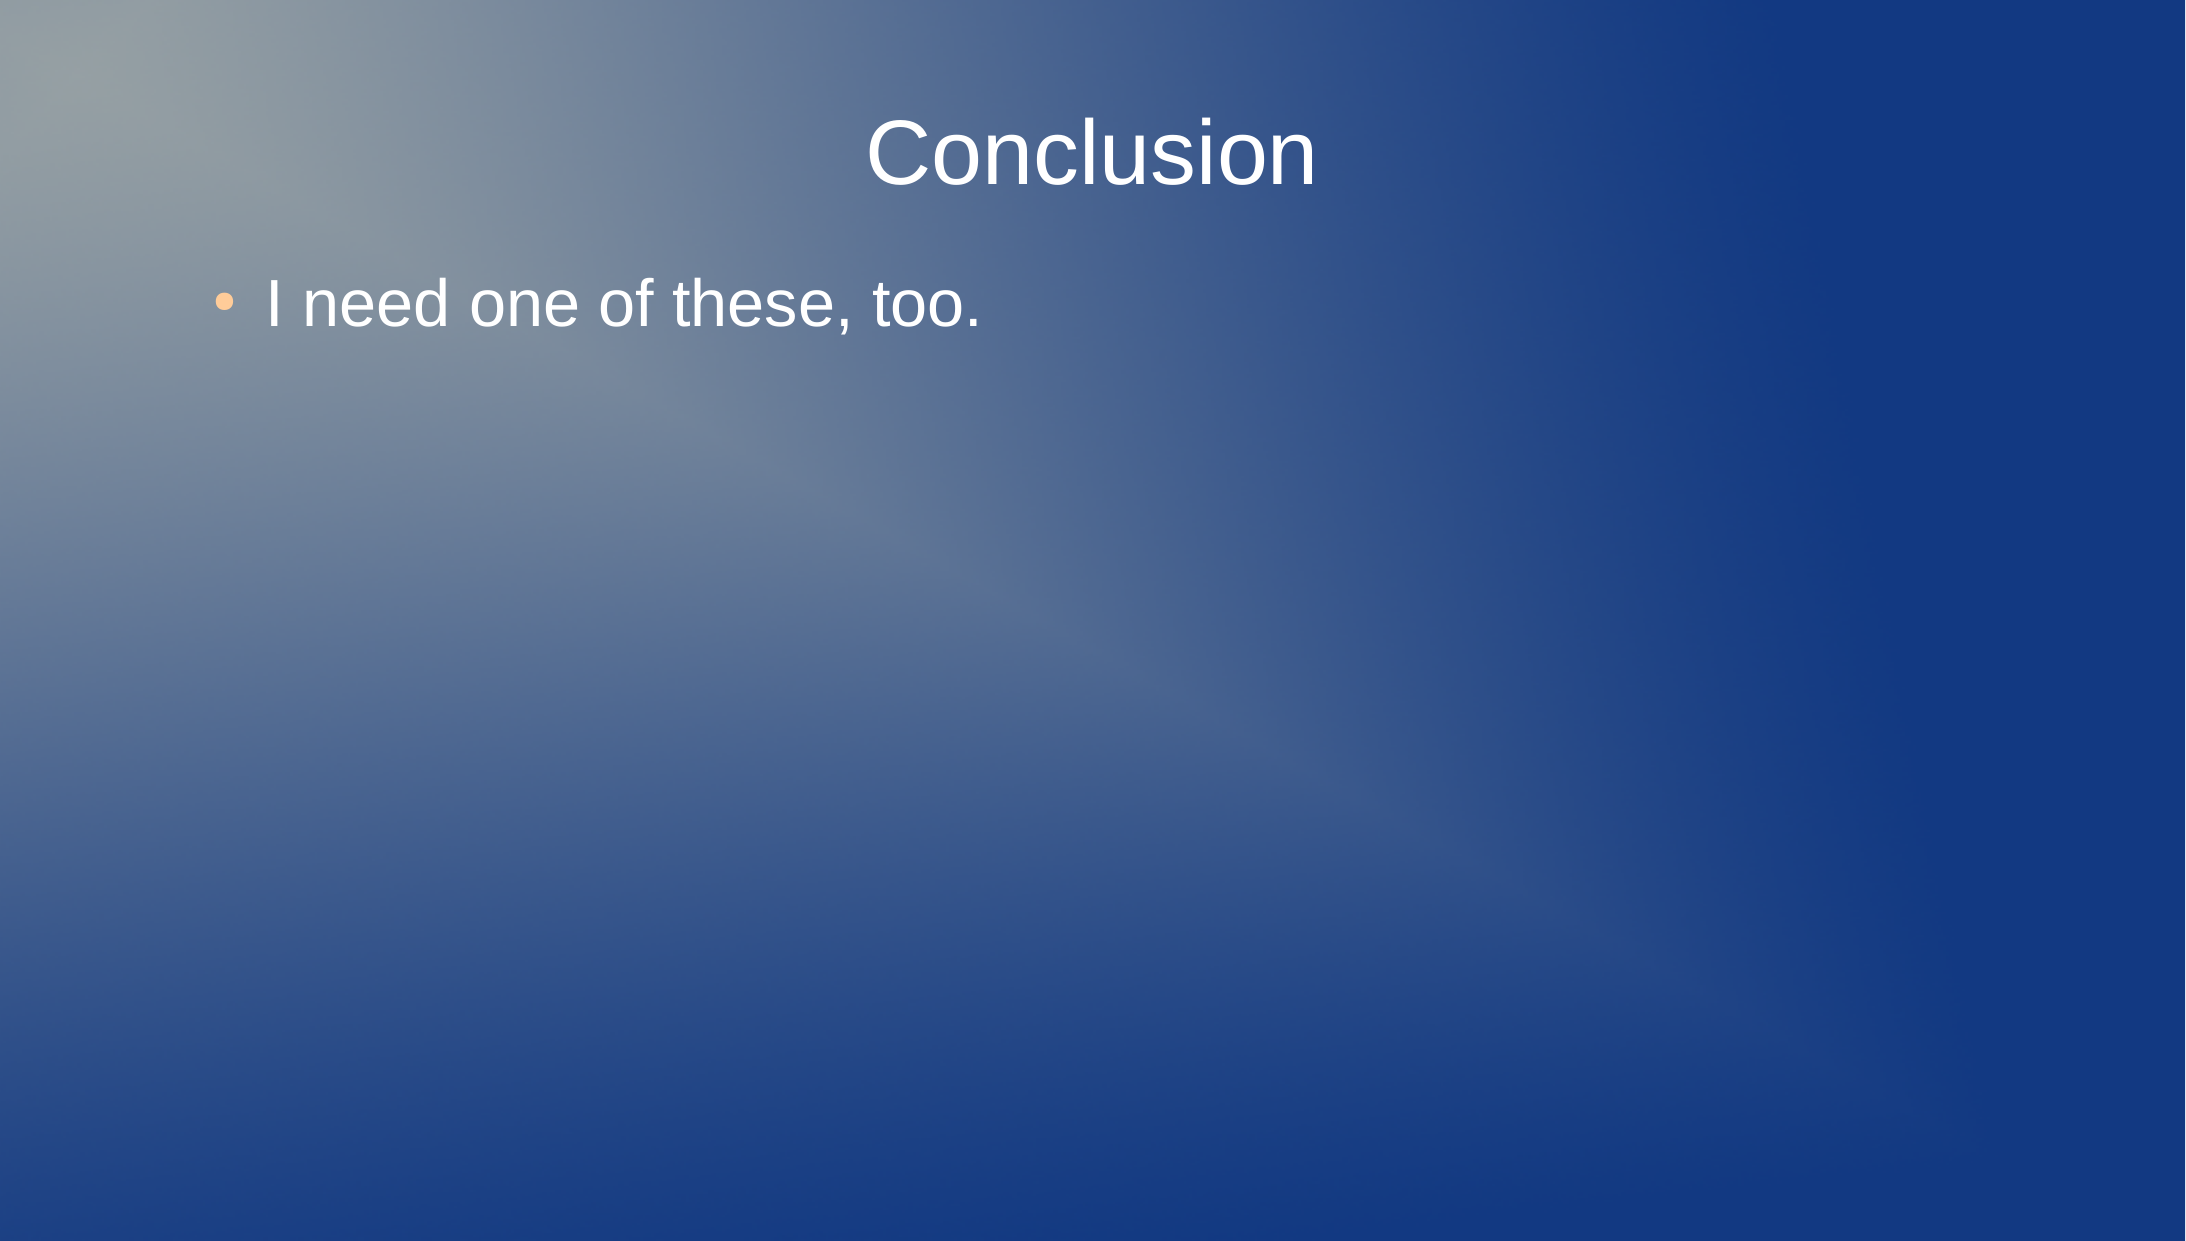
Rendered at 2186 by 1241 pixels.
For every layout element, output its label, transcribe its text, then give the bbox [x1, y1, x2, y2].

list I need one of these, too. [195, 265, 2020, 1207]
picture [0, 0, 2186, 1241]
title Conclusion [109, 49, 2076, 257]
